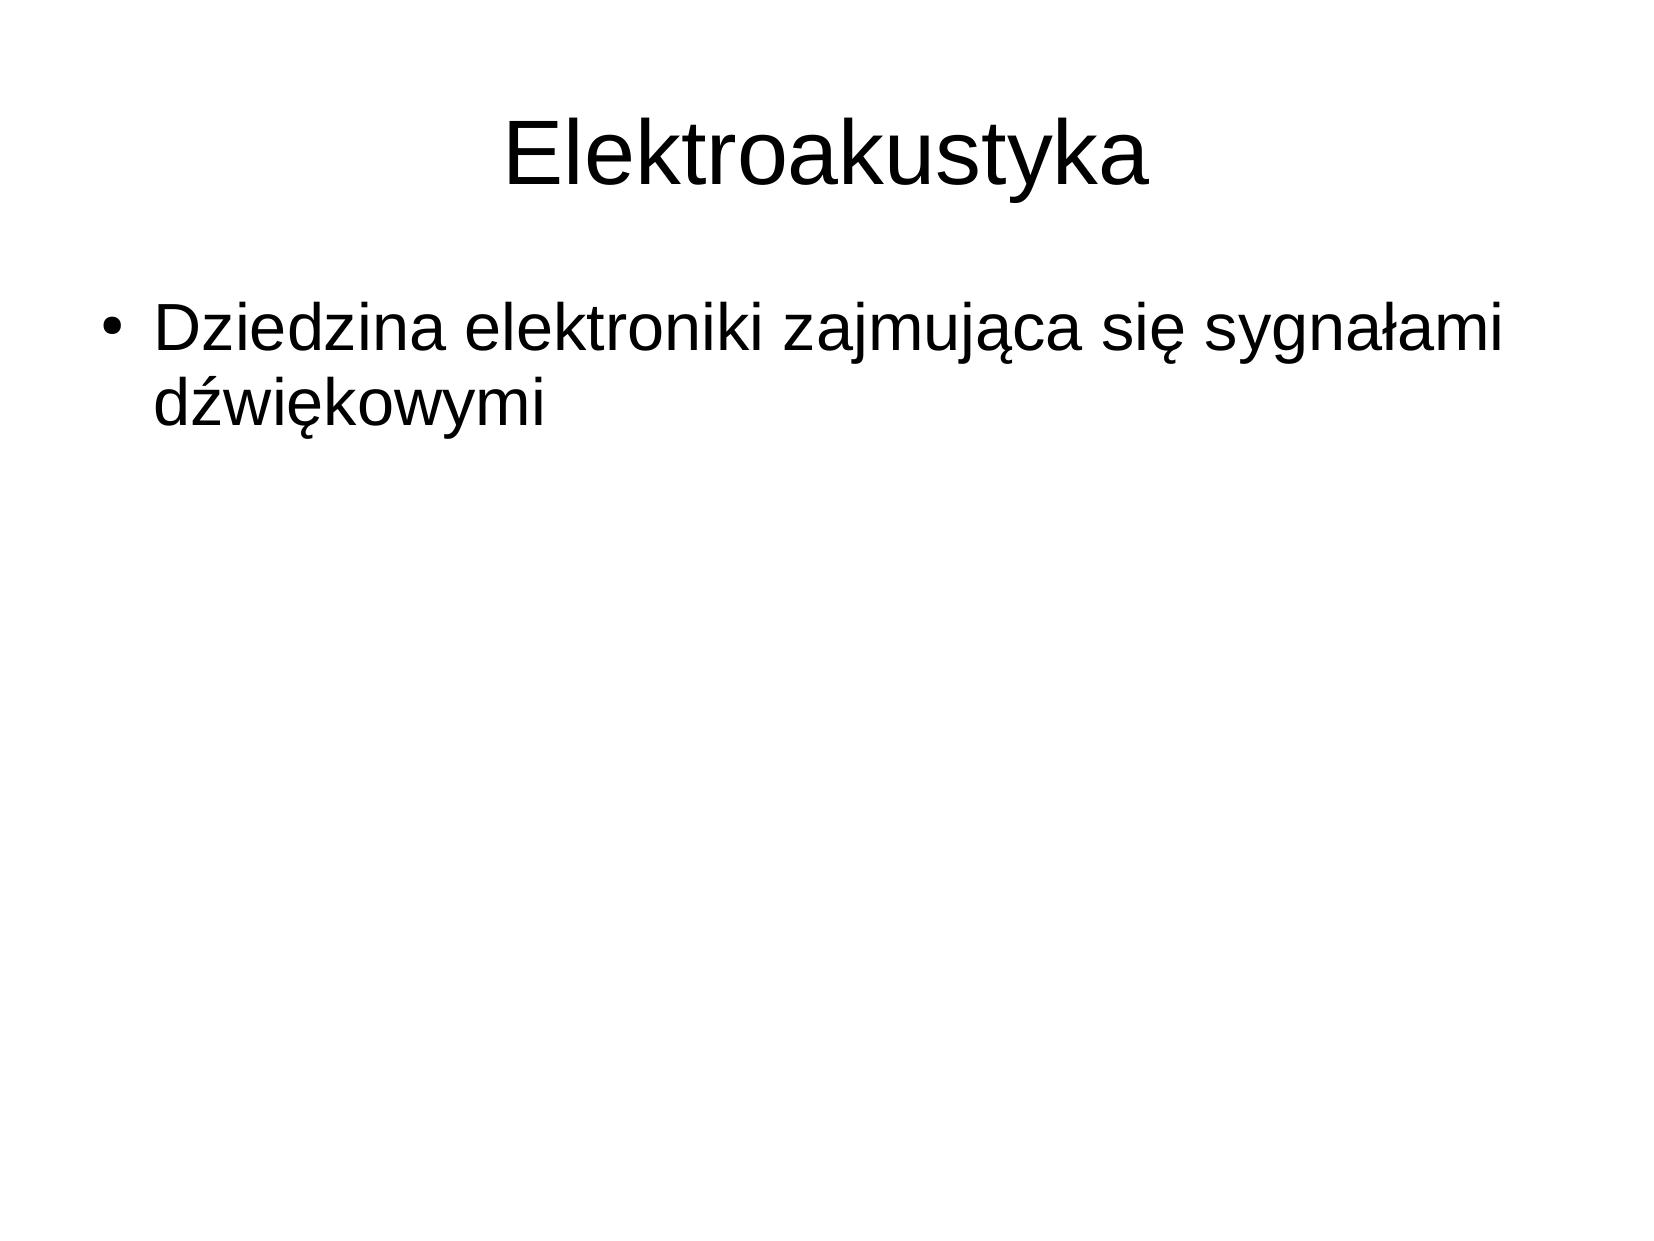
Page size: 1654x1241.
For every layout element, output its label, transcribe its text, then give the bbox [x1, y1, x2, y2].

title Elektroakustyka [82, 49, 1571, 257]
list Dziedzina elektroniki zajmująca się sygnałami dźwiękowymi [82, 290, 1571, 1010]
